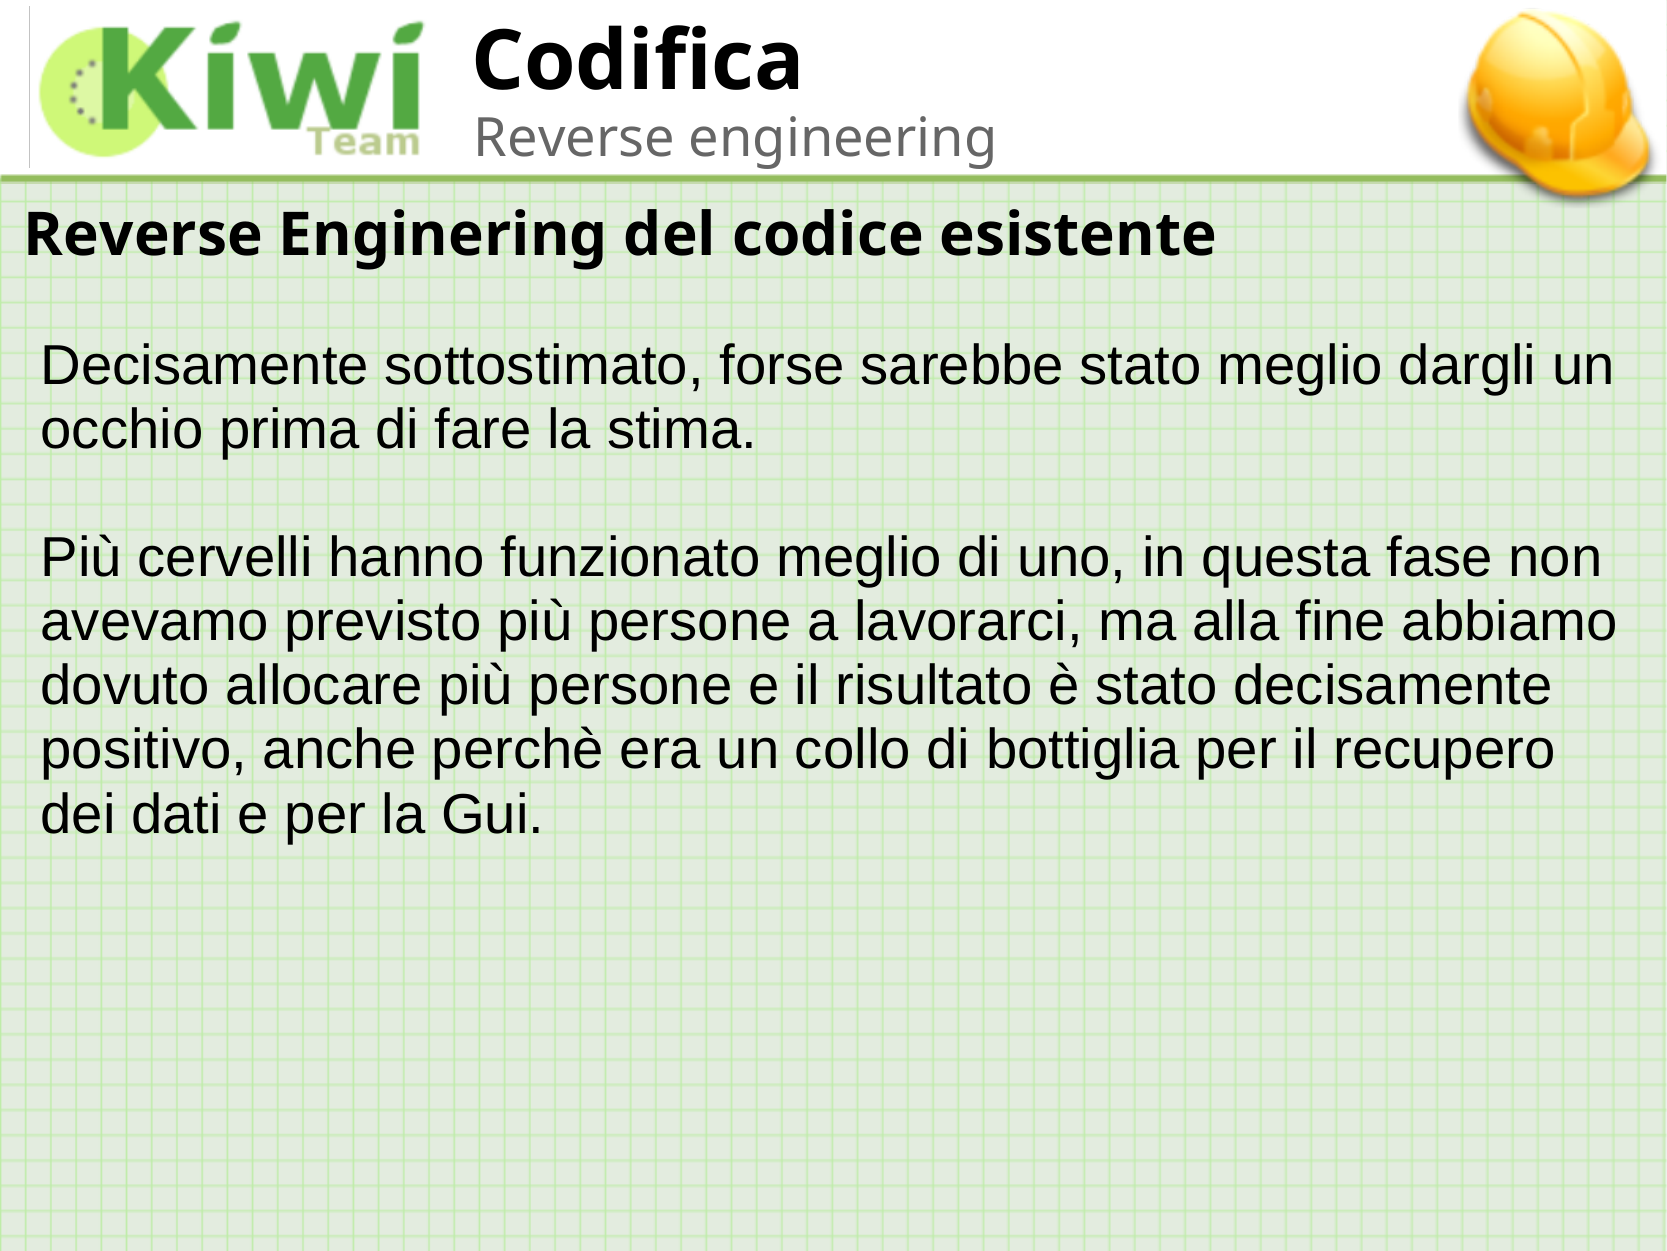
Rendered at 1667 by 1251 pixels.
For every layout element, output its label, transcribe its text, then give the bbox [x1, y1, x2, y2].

title Codifica [471, 0, 1441, 122]
text_box Reverse engineering [473, 107, 1327, 169]
text_box Decisamente sottostimato, forse sarebbe stato meglio dargli un occhio prima di fare la stima. Più cervelli hanno funzionato meglio di uno, in questa fase non avevamo previsto più persone a lavorarci, ma alla fine abbiamo dovuto allocare più persone e il risultato è stato decisamente positivo, anche perchè era un collo di bottiglia per il recupero dei dati e per la Gui. [40, 333, 1643, 846]
picture [0, 0, 1667, 1251]
subtitle Reverse Enginering del codice esistente [23, 199, 1659, 346]
